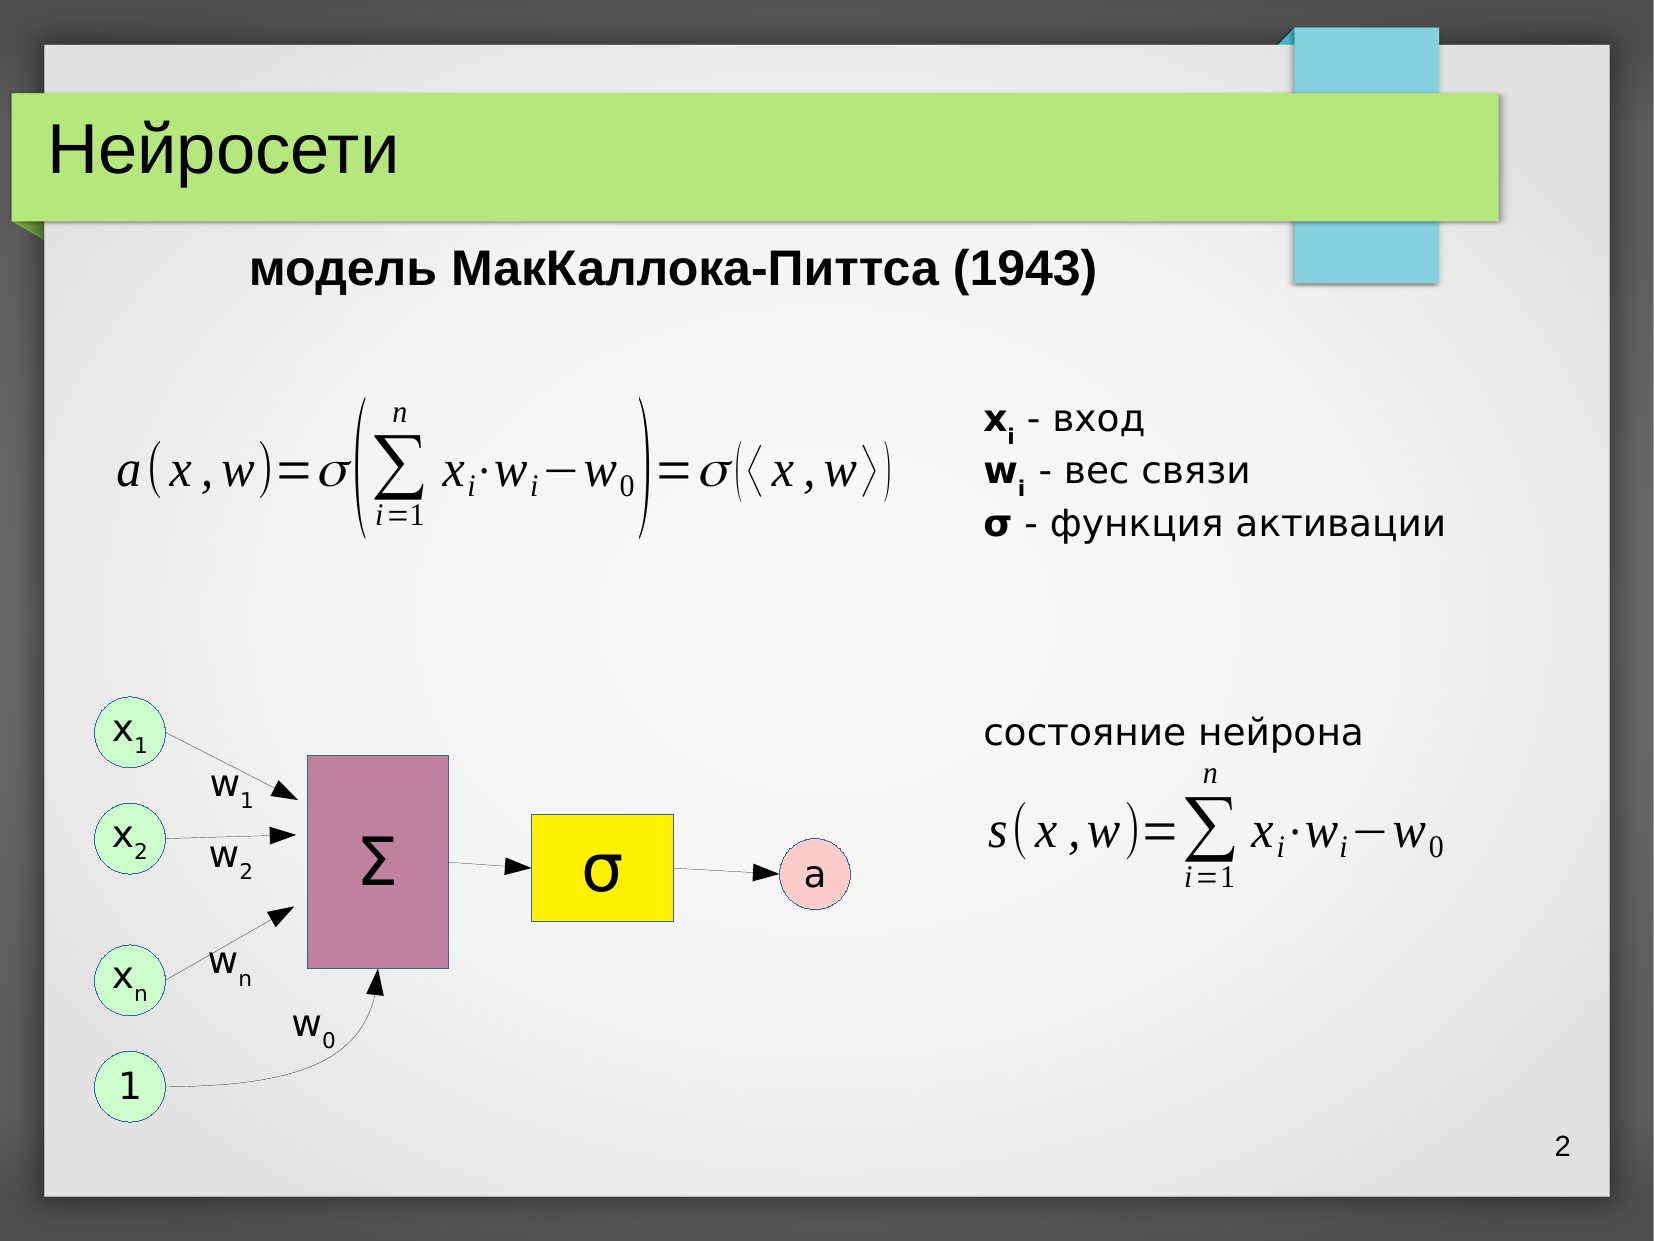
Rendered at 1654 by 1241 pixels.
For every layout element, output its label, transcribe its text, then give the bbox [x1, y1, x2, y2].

text_box xn [94, 944, 166, 1016]
text_box xi - вход wi - вес связи σ - функция активации [968, 389, 1465, 553]
subtitle модель МакКаллока-Питтса (1943) [200, 236, 1146, 301]
text_box Σ [307, 755, 449, 969]
text_box x1 [94, 696, 166, 768]
chart [108, 394, 898, 544]
title Нейросети [47, 109, 1501, 189]
chart [980, 762, 1451, 898]
text_box состояние нейрона [968, 703, 1394, 762]
text_box a [779, 838, 851, 910]
picture [0, 0, 1654, 1241]
text_box σ [531, 814, 674, 922]
text_box x2 [94, 803, 166, 875]
text_box 1 [94, 1051, 166, 1123]
